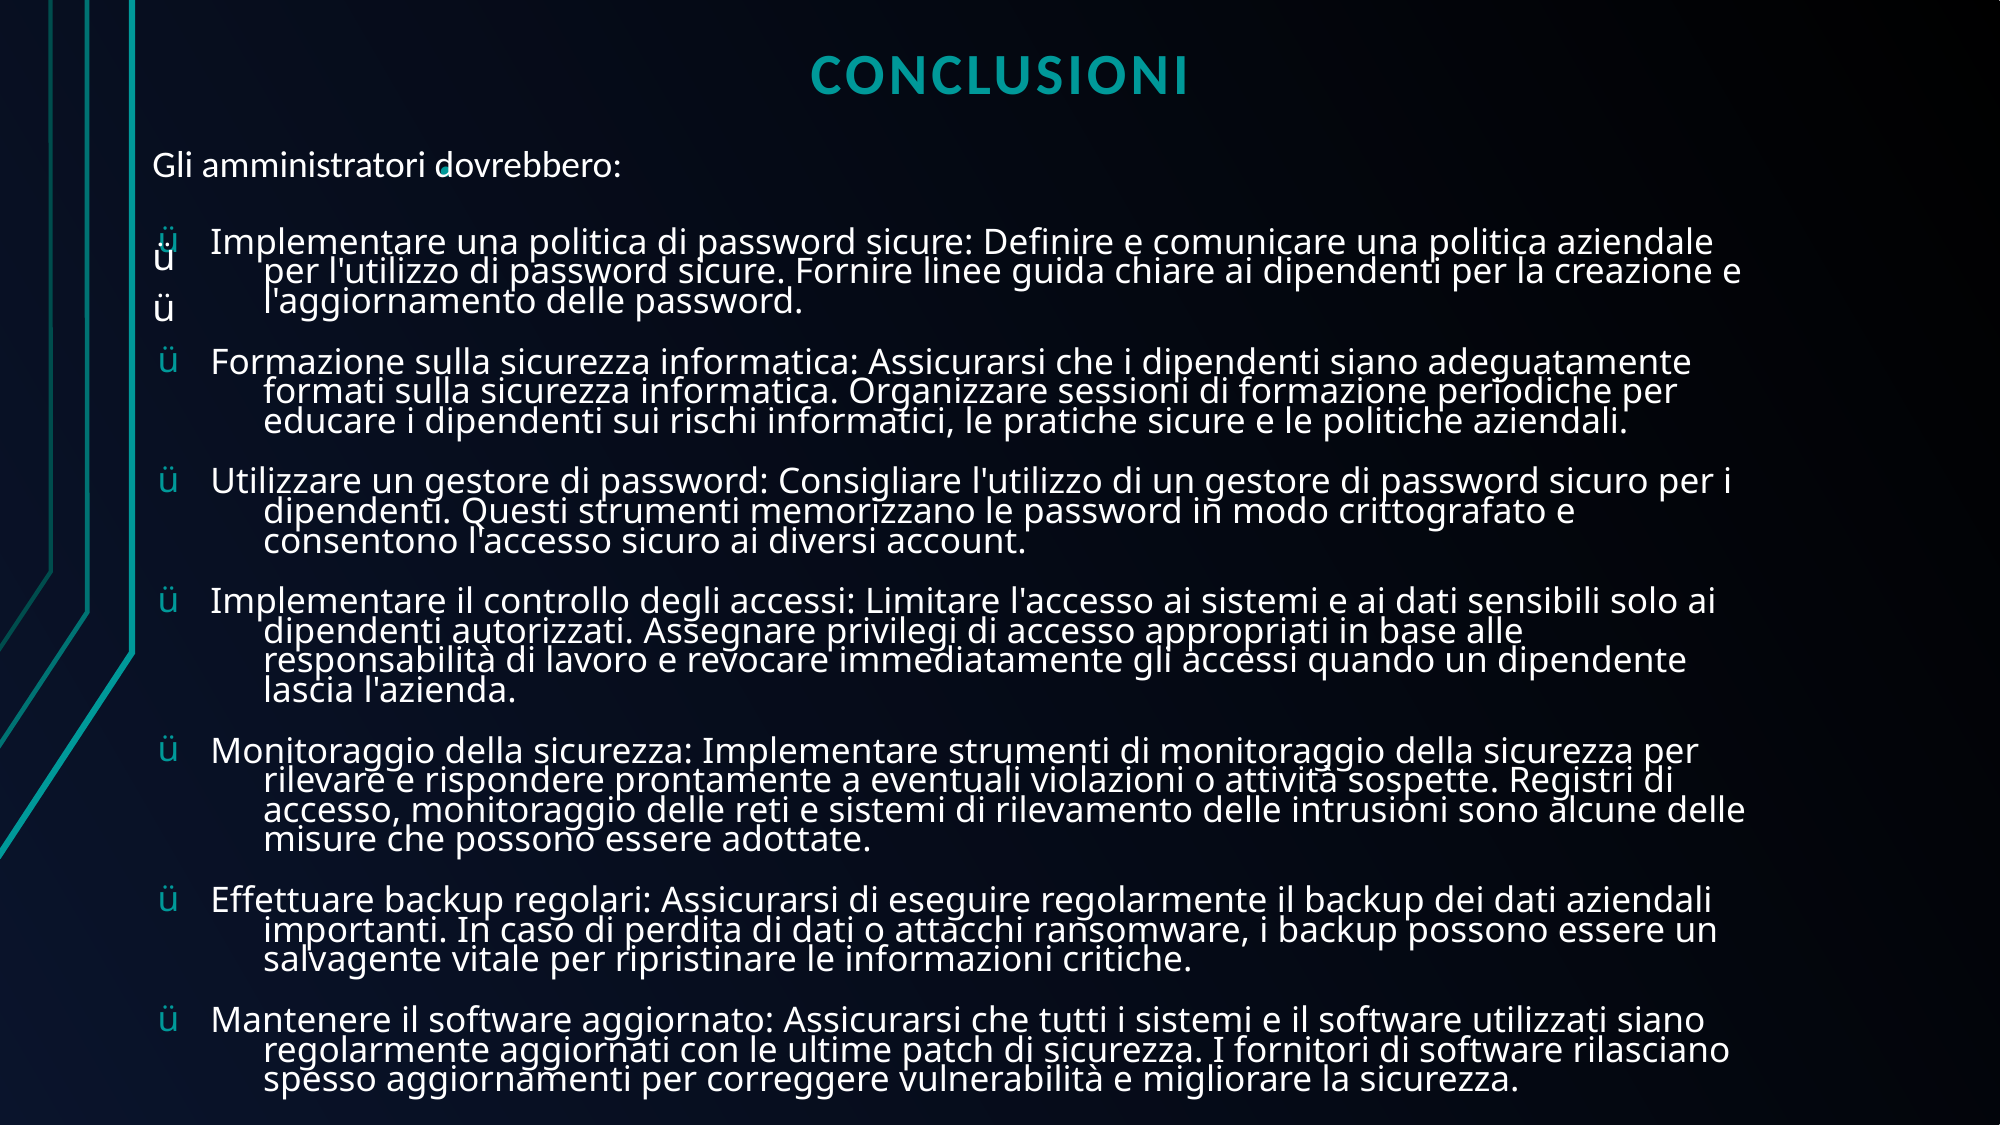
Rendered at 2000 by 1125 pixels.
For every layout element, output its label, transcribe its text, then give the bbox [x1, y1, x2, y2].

text_box Gli amministratori dovrebbero: [137, 132, 1751, 330]
list Implementare una politica di password sicure: Definire e comunicare una politica aziendale per l'utilizzo di password sicure. Fornire linee guida chiare ai dipendenti per la creazione e l'aggiornamento delle password. Formazione sulla sicurezza informatica: Assicurarsi che i dipendenti siano adeguatamente formati sulla sicurezza informatica. Organizzare sessioni di formazione periodiche per educare i dipendenti sui rischi informatici, le pratiche sicure e le politiche aziendali. Utilizzare un gestore di password: Consigliare l'utilizzo di un gestore di password sicuro per i dipendenti. Questi strumenti memorizzano le password in modo crittografato e consentono l'accesso sicuro ai diversi account. Implementare il controllo degli accessi: Limitare l'accesso ai sistemi e ai dati sensibili solo ai dipendenti autorizzati. Assegnare privilegi di accesso appropriati in base alle responsabilità di lavoro e revocare immediatamente gli accessi quando un dipendente lascia l'azienda. Monitoraggio della sicurezza: Implementare strumenti di monitoraggio della sicurezza per rilevare e rispondere prontamente a eventuali violazioni o attività sospette. Registri di accesso, monitoraggio delle reti e sistemi di rilevamento delle intrusioni sono alcune delle misure che possono essere adottate. Effettuare backup regolari: Assicurarsi di eseguire regolarmente il backup dei dati aziendali importanti. In caso di perdita di dati o attacchi ransomware, i backup possono essere un salvagente vitale per ripristinare le informazioni critiche. Mantenere il software aggiornato: Assicurarsi che tutti i sistemi e il software utilizzati siano regolarmente aggiornati con le ultime patch di sicurezza. I fornitori di software rilasciano spesso aggiornamenti per correggere vulnerabilità e migliorare la sicurezza. [137, 132, 1771, 1125]
title CONCLUSIONI [635, 0, 1365, 117]
